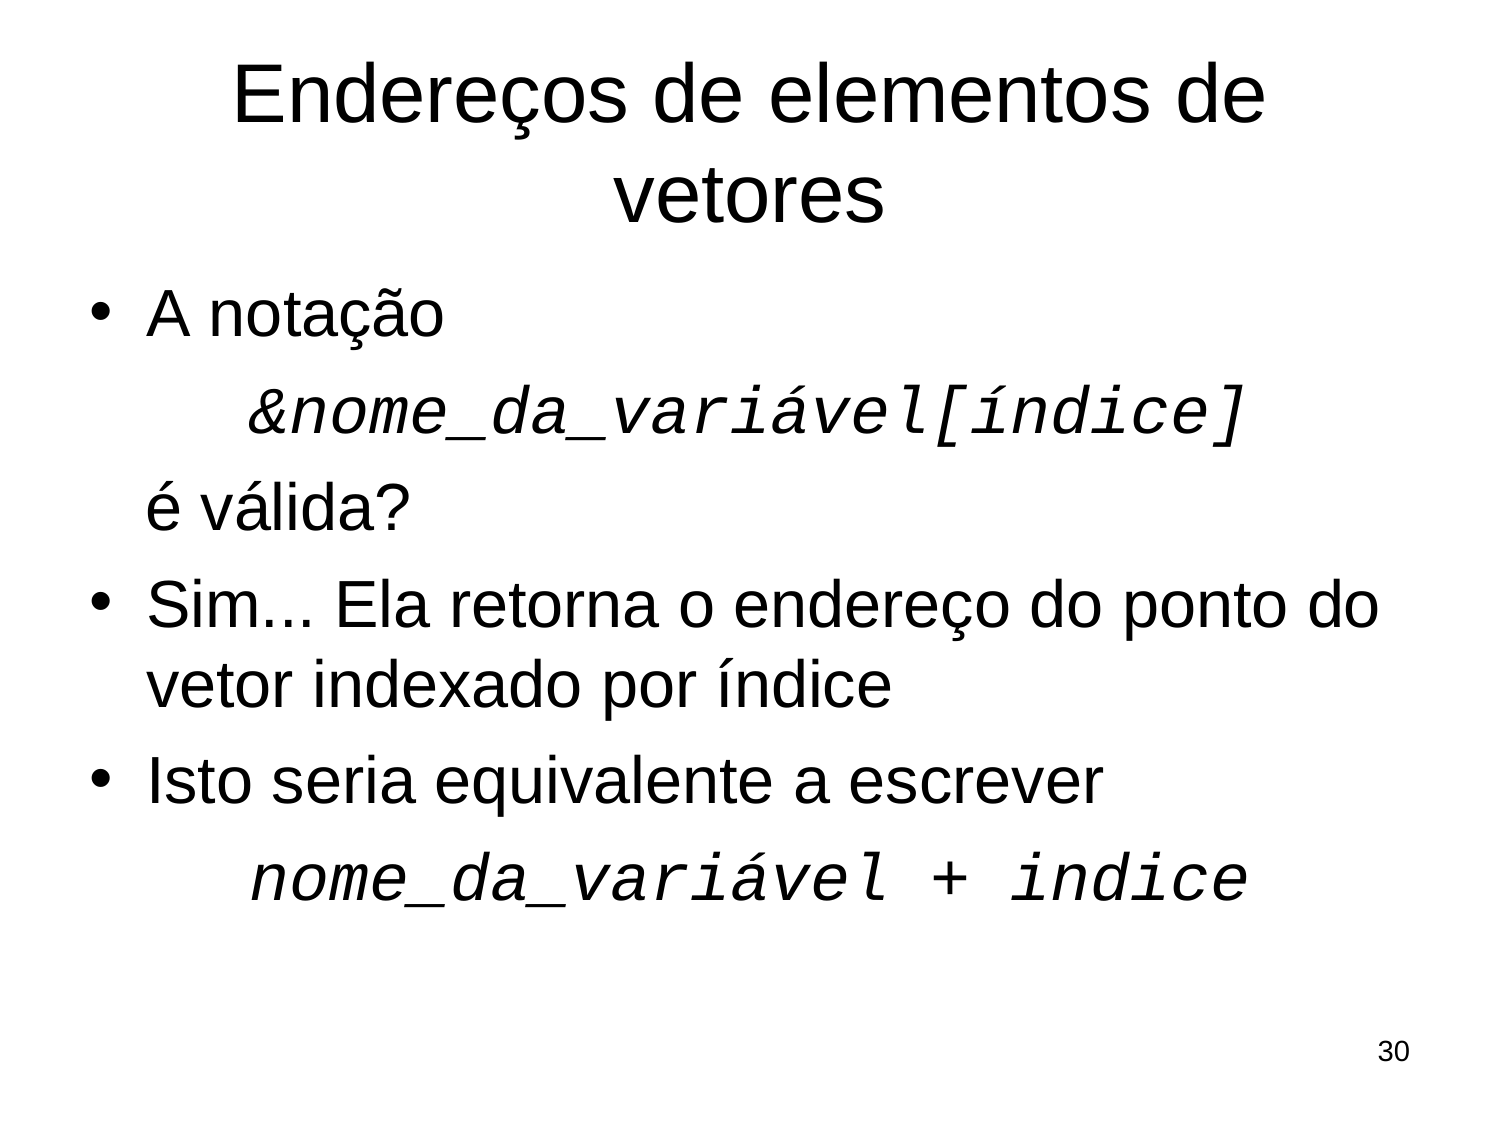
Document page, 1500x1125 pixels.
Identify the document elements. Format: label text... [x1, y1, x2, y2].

list A notação &nome_da_variável[índice] é válida? Sim... Ela retorna o endereço do ponto do vetor indexado por índice Isto seria equivalente a escrever nome_da_variável + indice [75, 262, 1426, 1005]
title Endereços de elementos de vetores [75, 45, 1426, 233]
